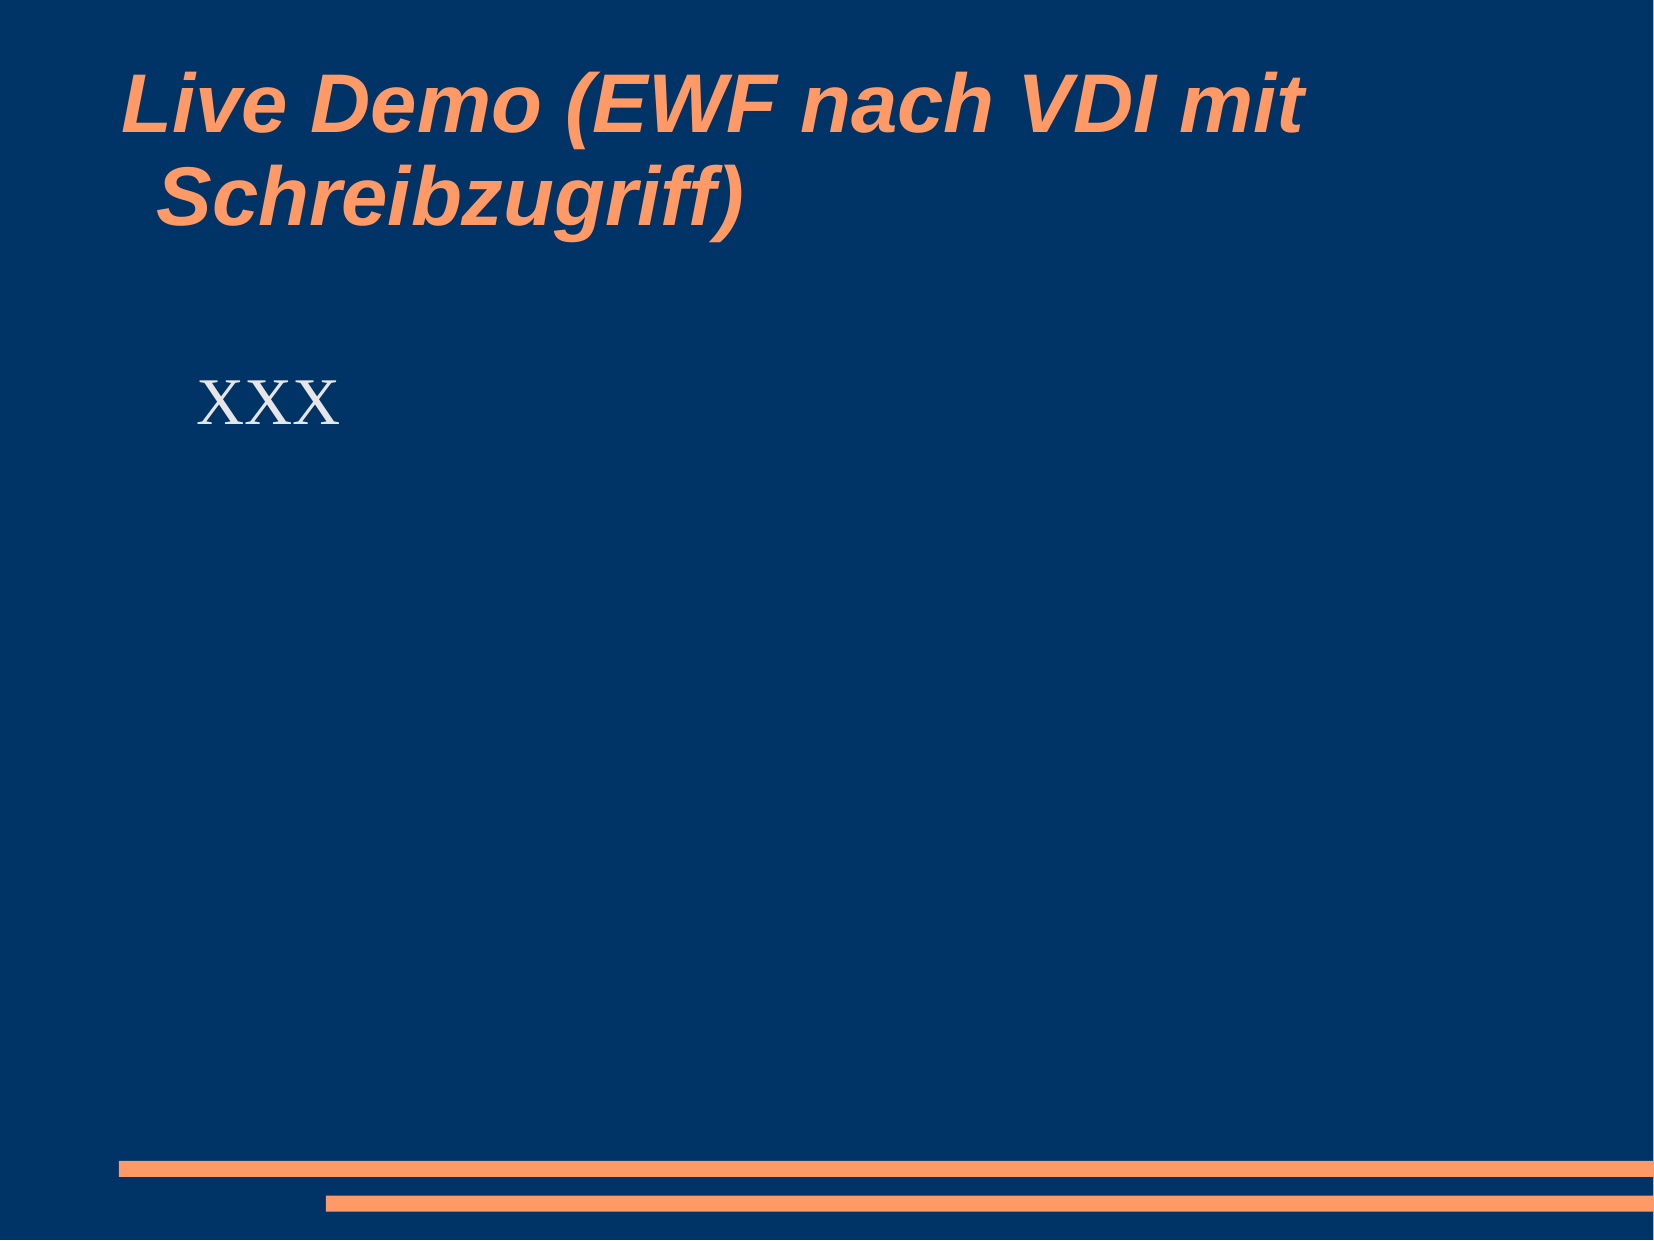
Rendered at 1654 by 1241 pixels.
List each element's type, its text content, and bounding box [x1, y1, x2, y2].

title Live Demo (EWF nach VDI mit Schreibzugriff) [121, 46, 1534, 254]
list XXX [178, 364, 1570, 1147]
